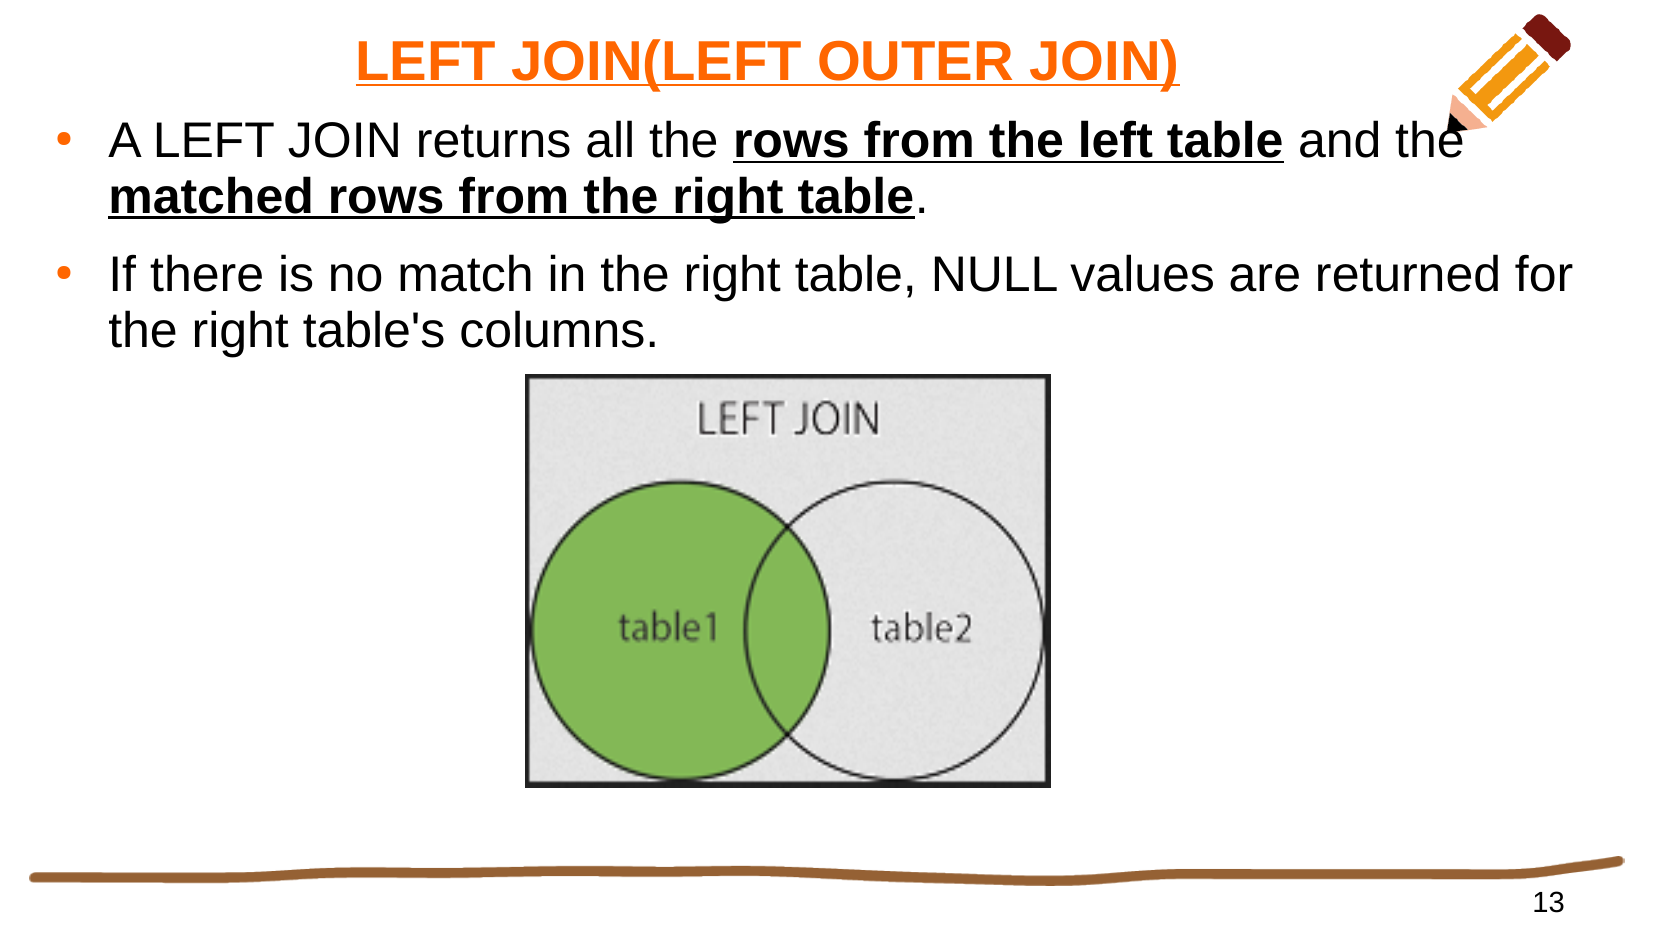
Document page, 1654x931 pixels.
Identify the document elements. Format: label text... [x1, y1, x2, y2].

title LEFT JOIN(LEFT OUTER JOIN) [88, 9, 1447, 112]
picture [525, 374, 1051, 788]
list A LEFT JOIN returns all the rows from the left table and the matched rows from the right table. If there is no match in the right table, NULL values are returned for the right table's columns. [37, 112, 1576, 857]
picture [29, 856, 1625, 886]
picture [1447, 14, 1571, 112]
